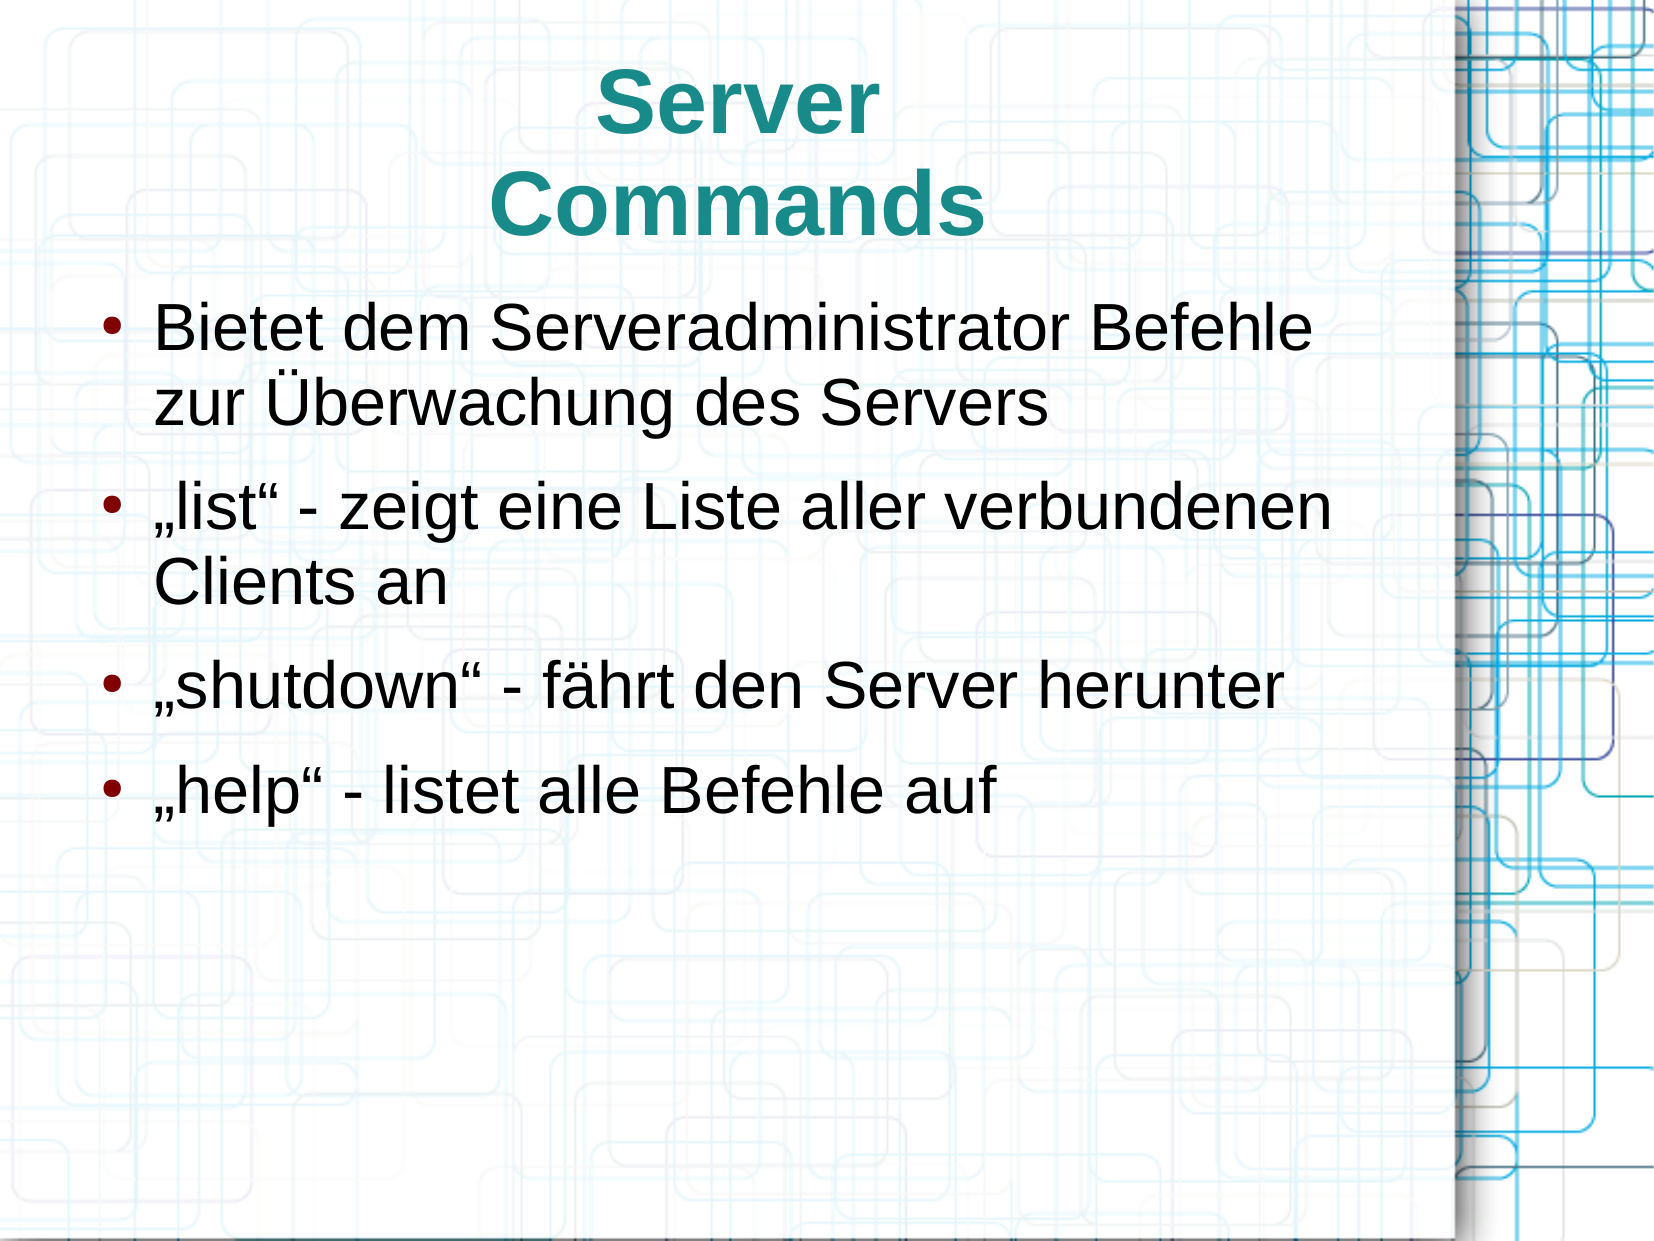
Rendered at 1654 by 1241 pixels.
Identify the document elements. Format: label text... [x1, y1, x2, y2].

title Server Commands [59, 49, 1418, 257]
picture [0, 0, 1654, 1241]
list Bietet dem Serveradministrator Befehle zur Überwachung des Servers „list“ - zeigt eine Liste aller verbundenen Clients an „shutdown“ - fährt den Server herunter „help“ - listet alle Befehle auf [82, 290, 1418, 1109]
